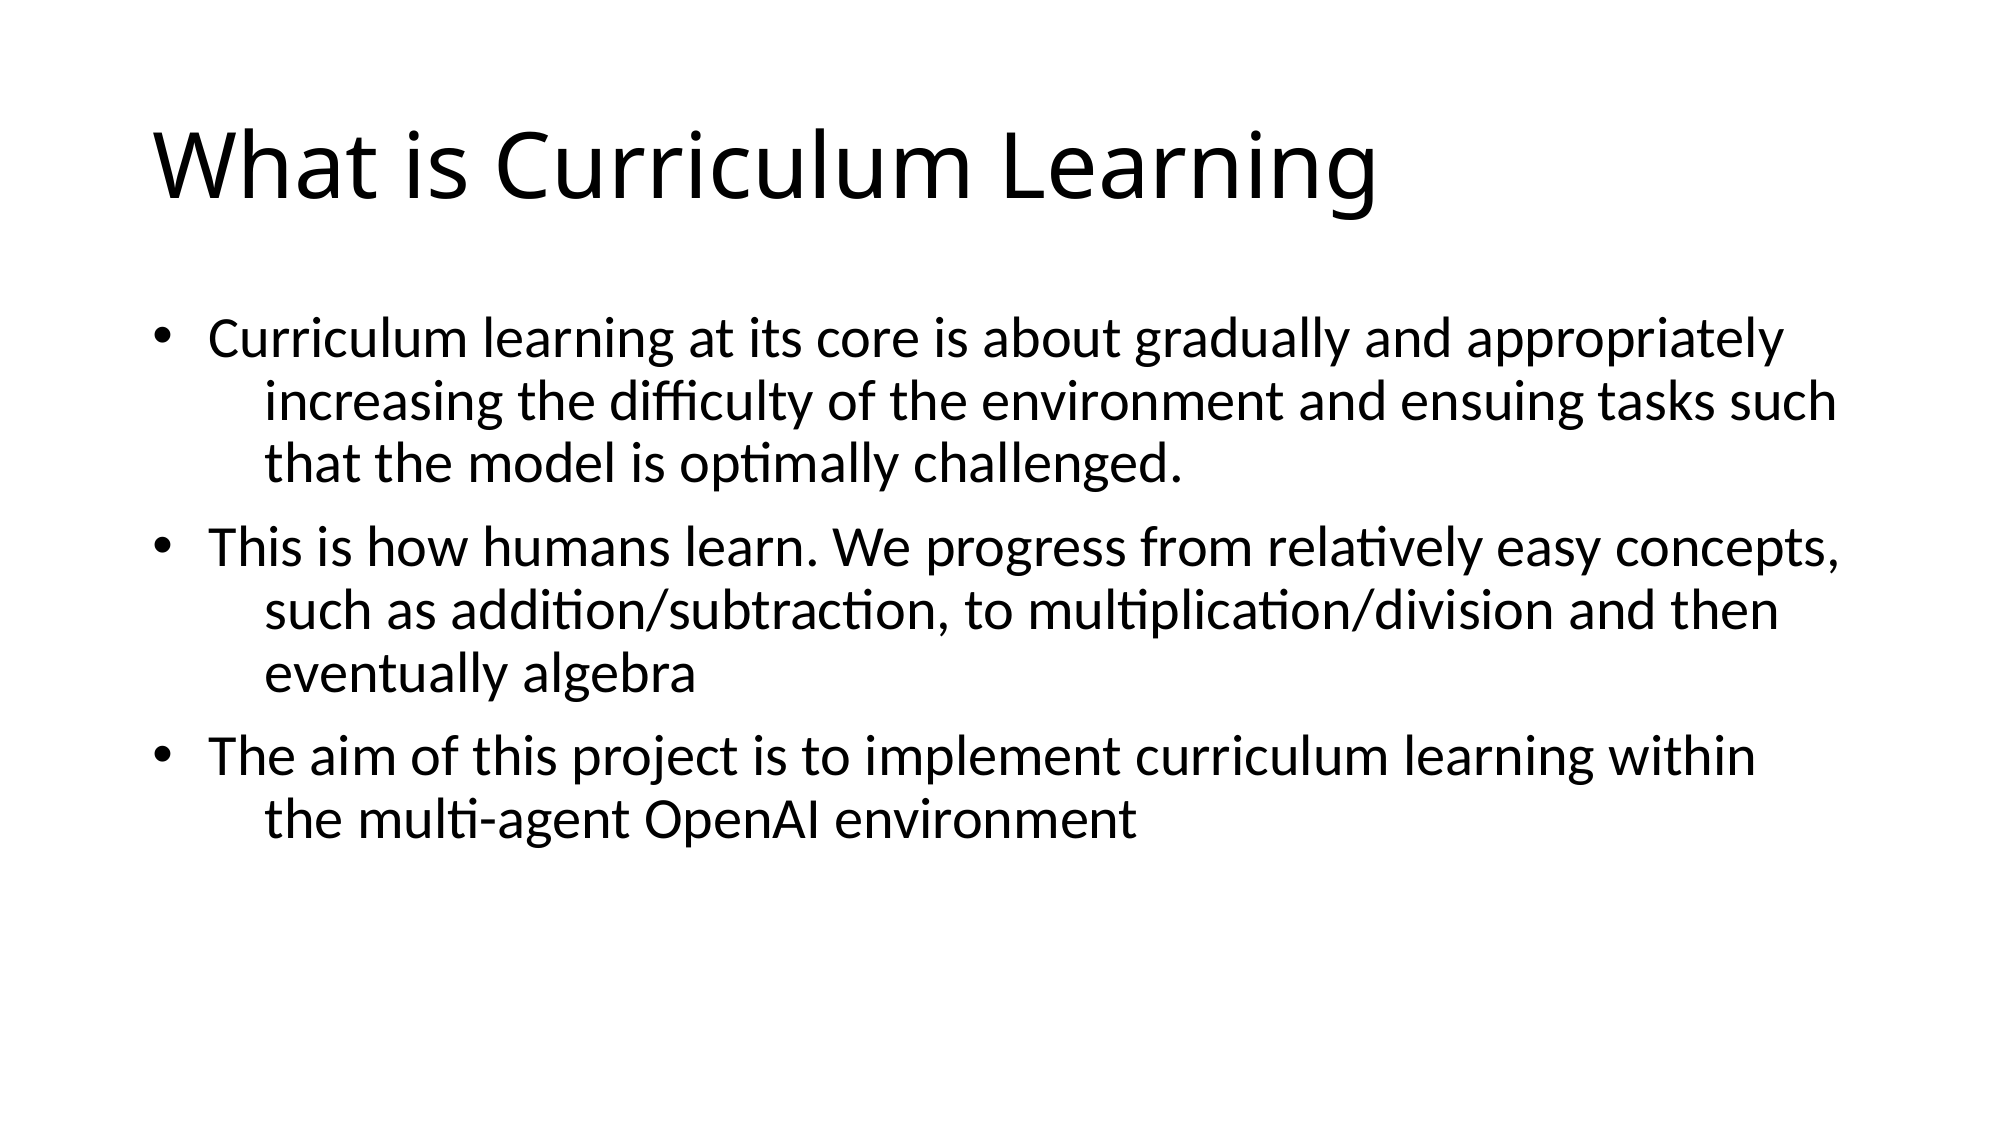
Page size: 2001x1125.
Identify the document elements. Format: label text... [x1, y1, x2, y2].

list Curriculum learning at its core is about gradually and appropriately increasing the difficulty of the environment and ensuing tasks such that the model is optimally challenged. This is how humans learn. We progress from relatively easy concepts, such as addition/subtraction, to multiplication/division and then eventually algebra The aim of this project is to implement curriculum learning within the multi-agent OpenAI environment [137, 299, 1863, 1014]
title What is Curriculum Learning [137, 59, 1863, 278]
